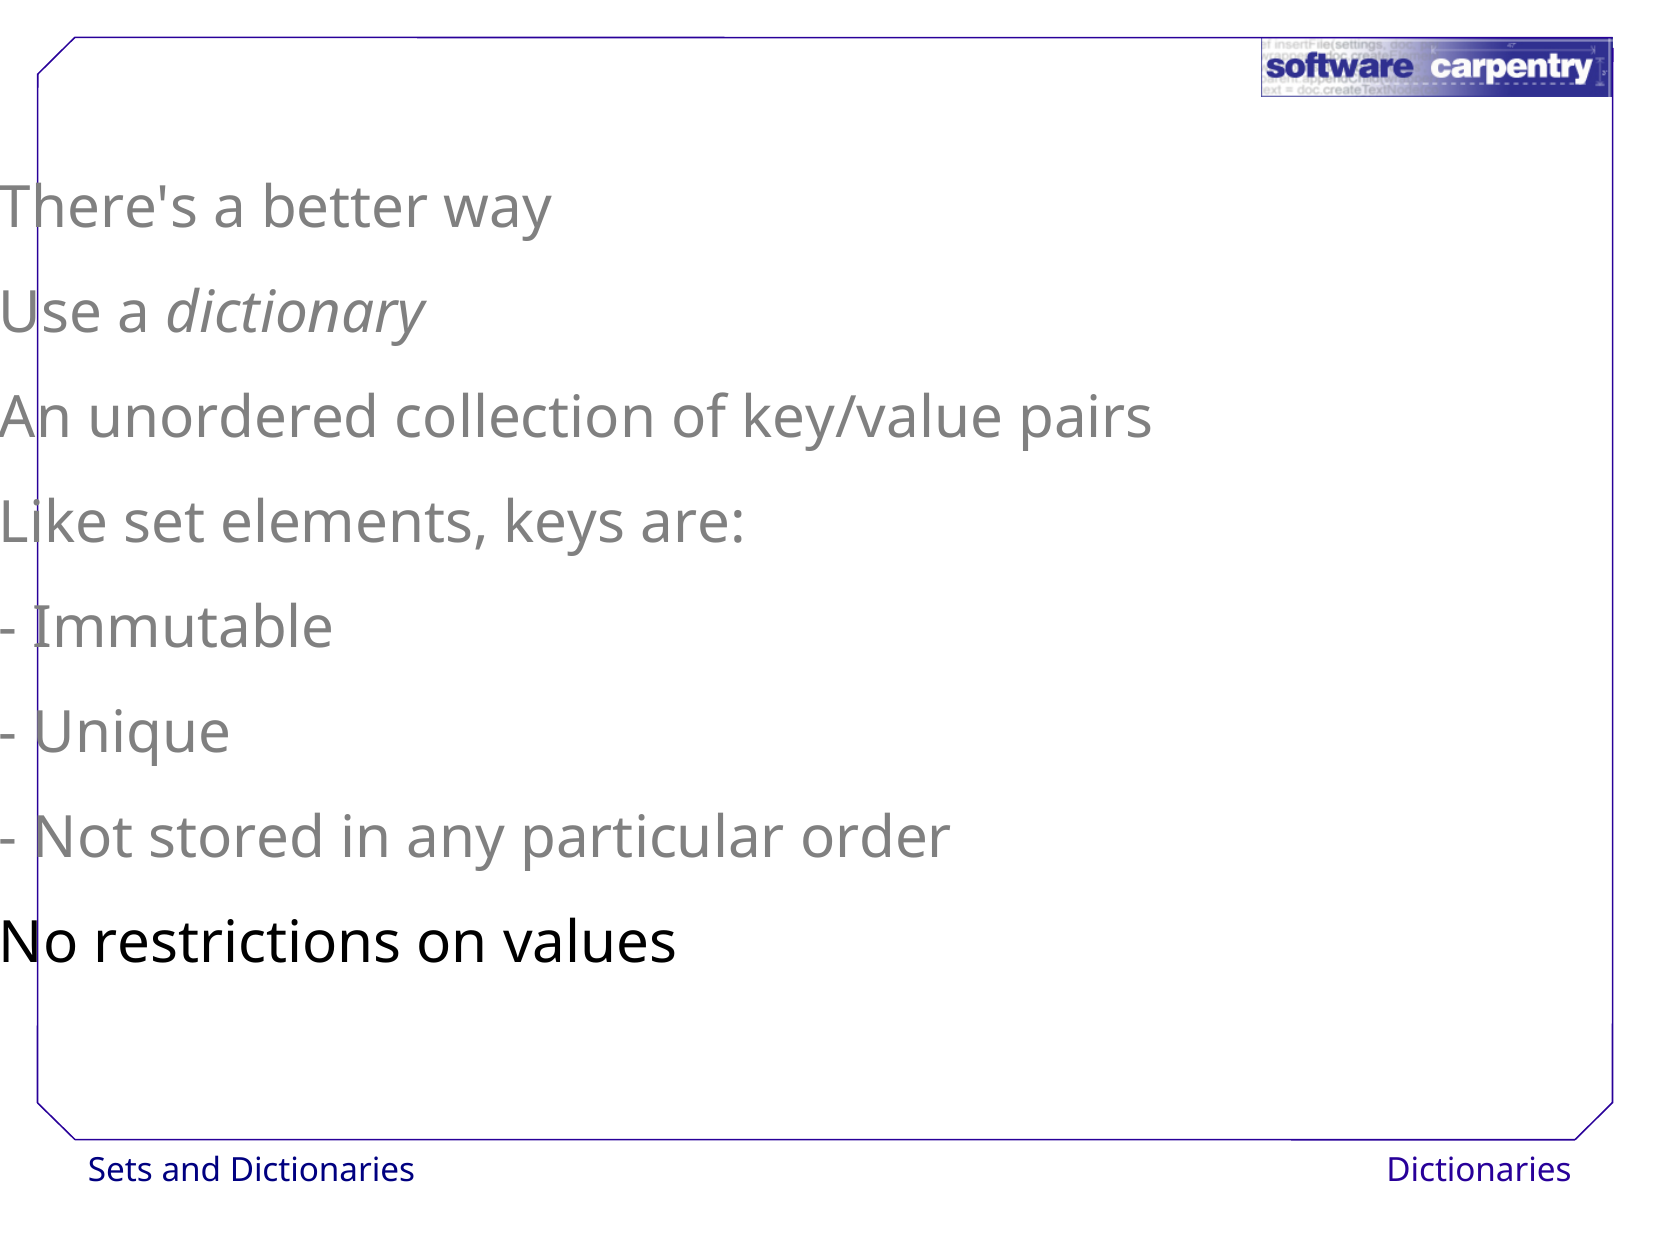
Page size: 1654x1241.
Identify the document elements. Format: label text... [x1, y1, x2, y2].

picture [1261, 39, 1613, 97]
text_box There's a better way Use a dictionary An unordered collection of key/value pairs Like set elements, keys are: - Immutable - Unique - Not stored in any particular order No restrictions on values [0, 126, 1319, 982]
